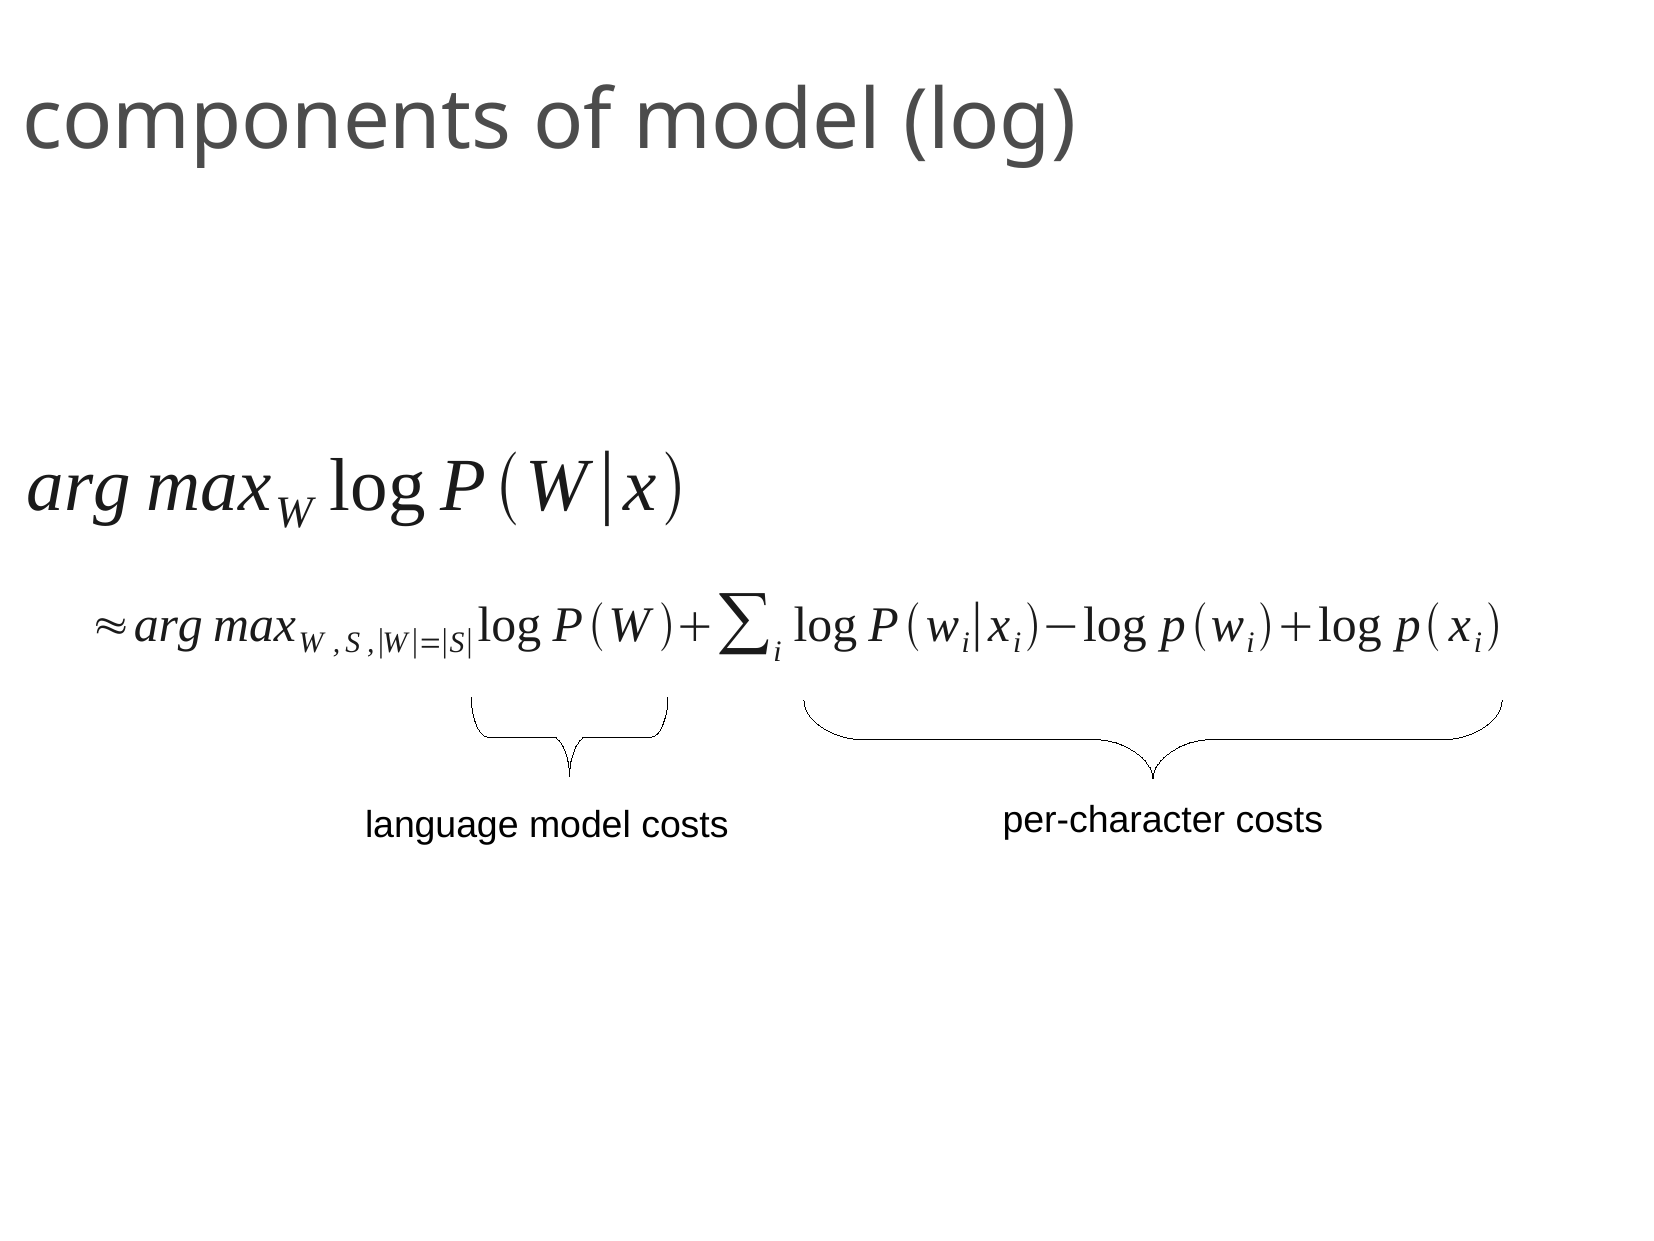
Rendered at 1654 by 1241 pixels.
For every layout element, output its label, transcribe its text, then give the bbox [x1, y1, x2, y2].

chart [63, 589, 1508, 669]
chart [18, 443, 693, 538]
text_box language model costs [350, 796, 799, 854]
title components of model (log) [22, 26, 1654, 205]
text_box per-character costs [987, 791, 1387, 849]
